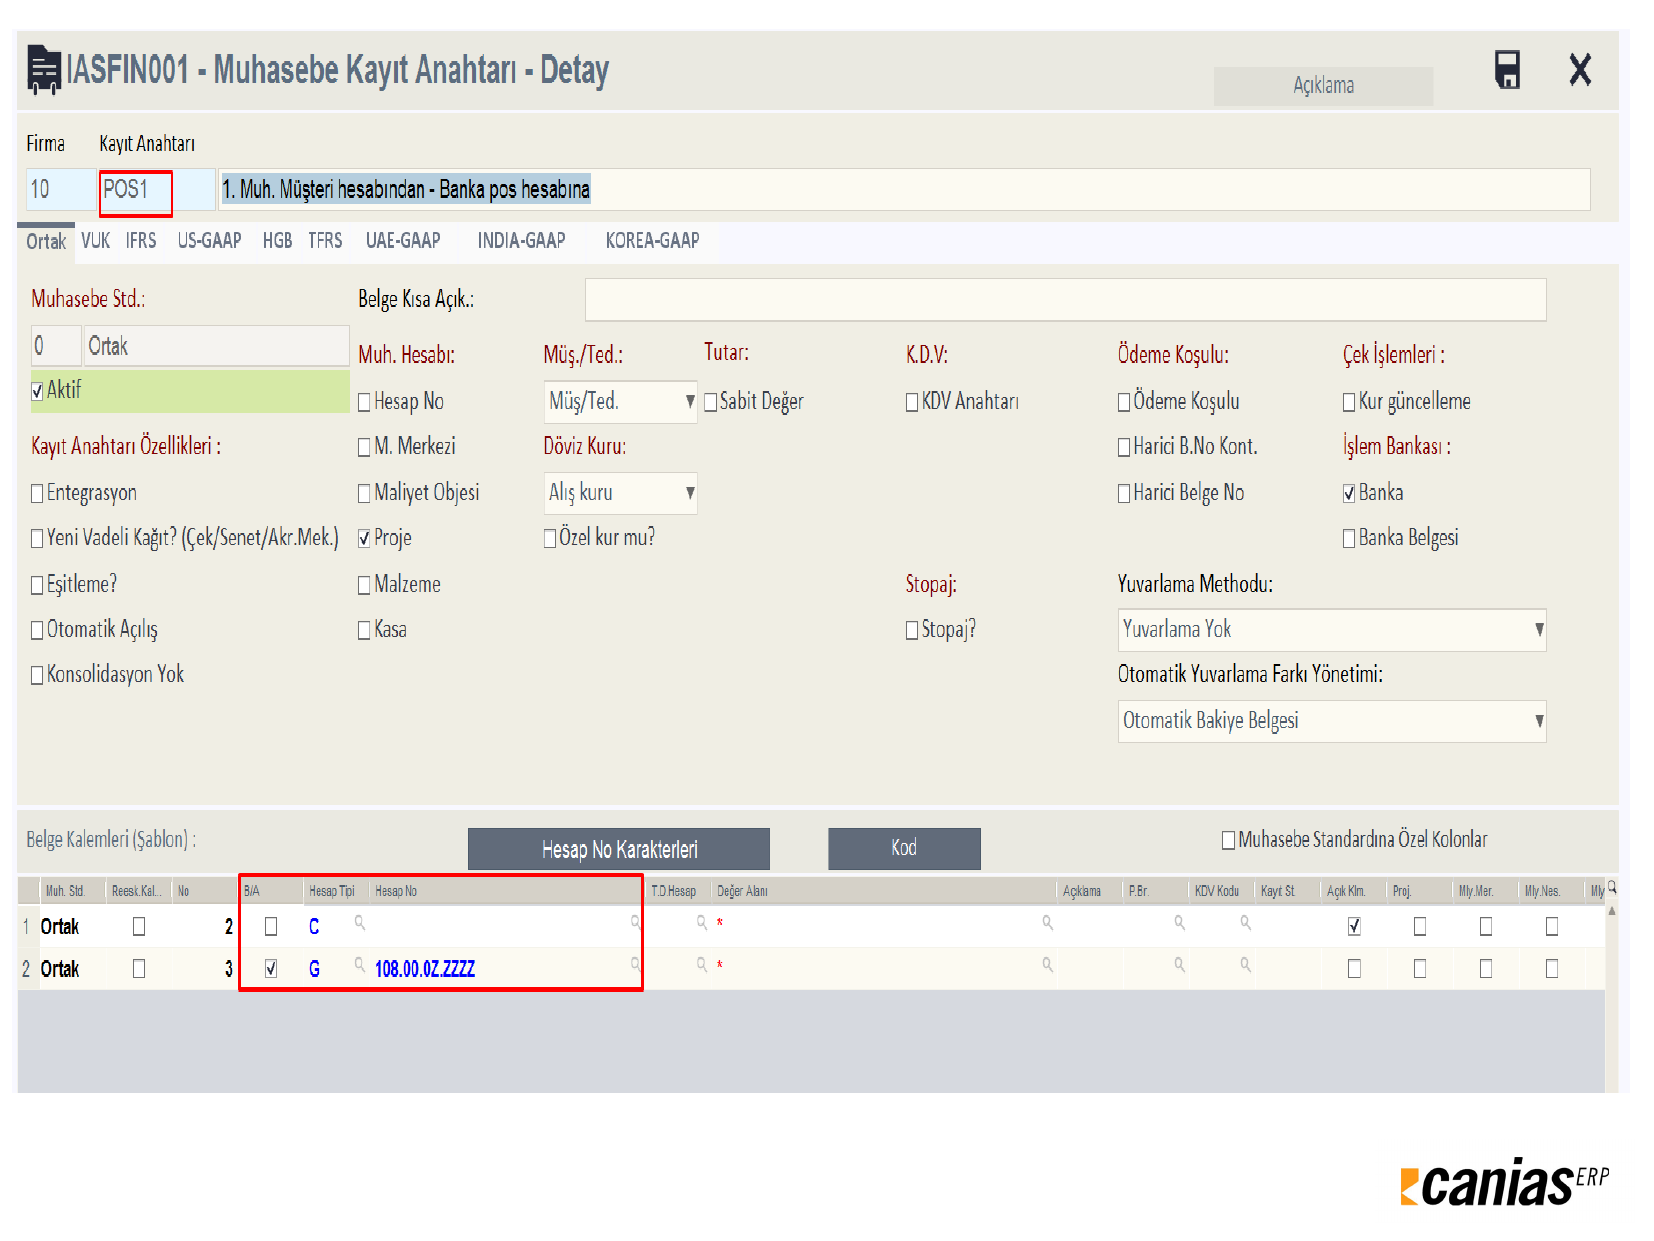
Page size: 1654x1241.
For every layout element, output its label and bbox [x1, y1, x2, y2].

picture [12, 29, 1630, 1093]
picture [1375, 1139, 1635, 1223]
